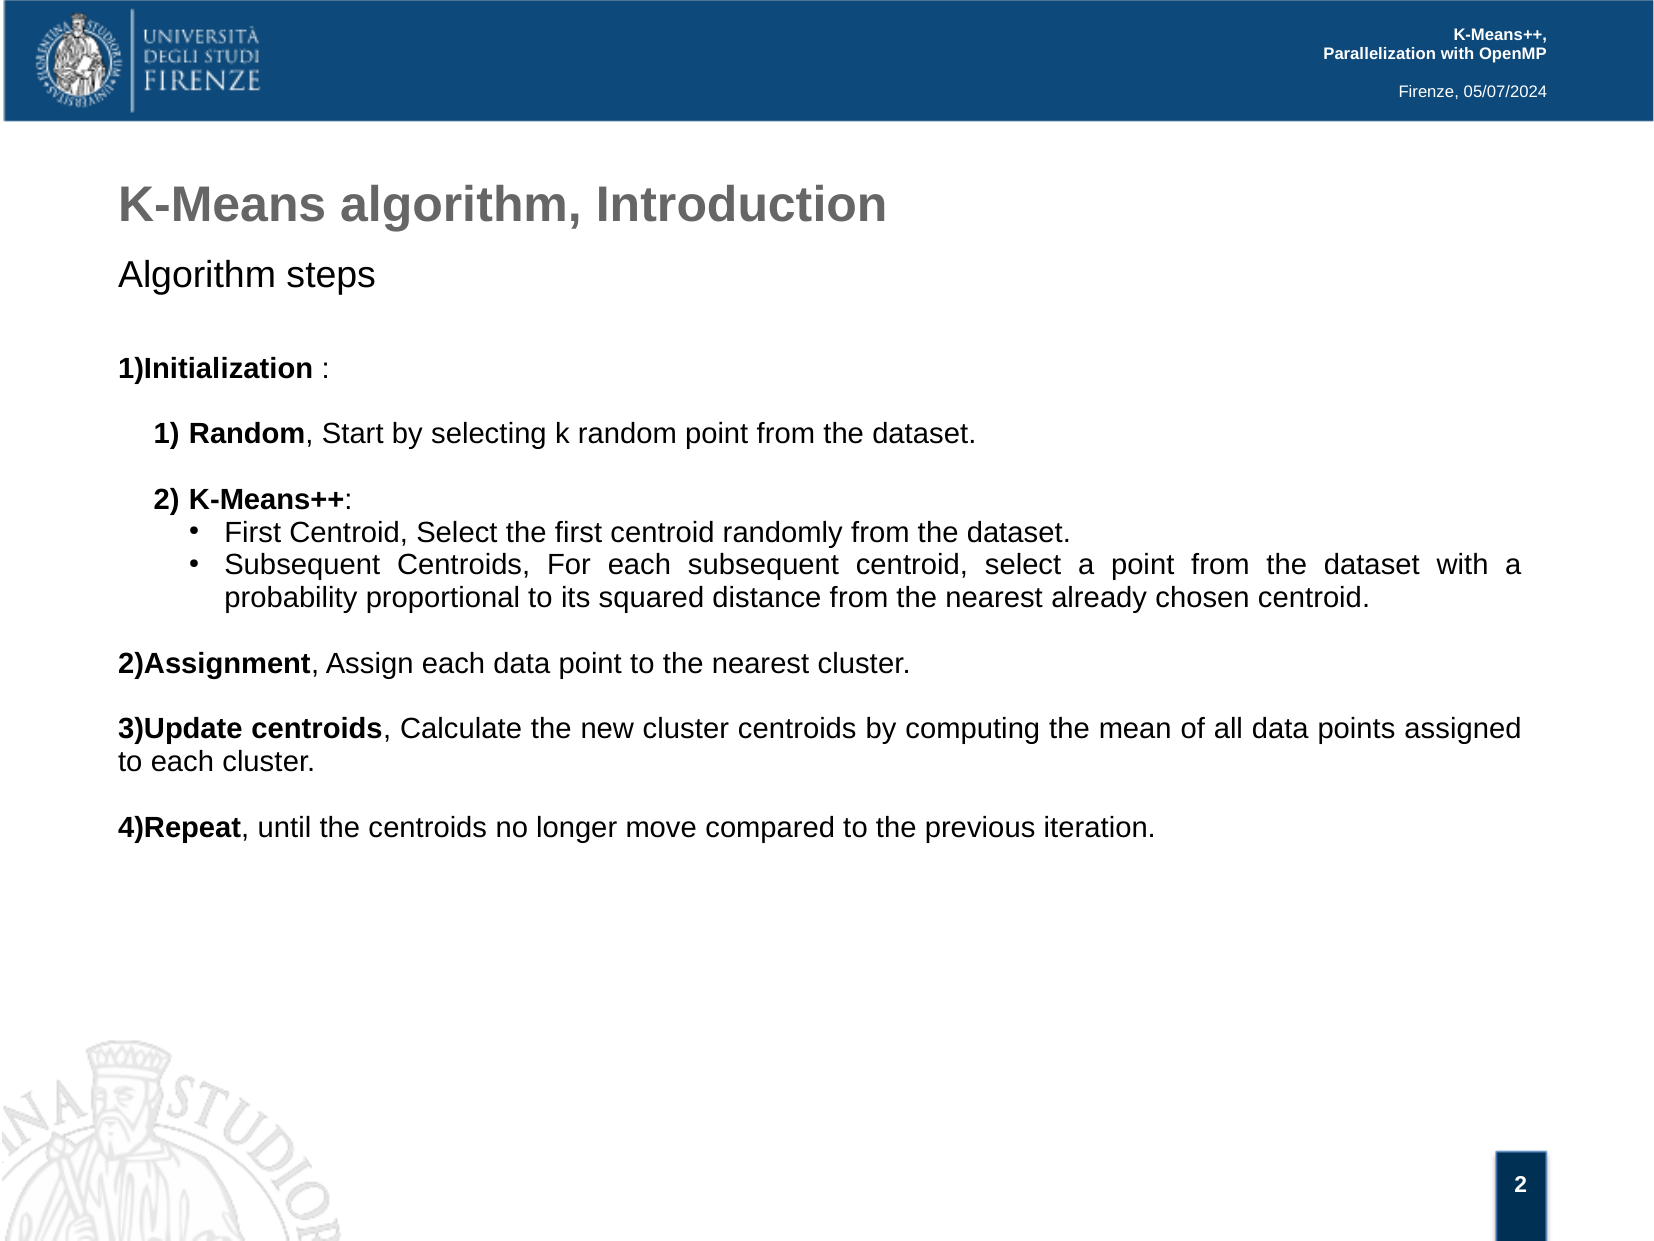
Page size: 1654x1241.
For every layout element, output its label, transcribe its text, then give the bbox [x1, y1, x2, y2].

text_box 2 [1505, 1160, 1536, 1208]
picture [2, 0, 1654, 1241]
text_box K-Means++, Parallelization with OpenMP Firenze, 05/07/2024 [685, 24, 1548, 102]
text_box Initialization :​ Random, Start by selecting k random point from the dataset. ​ K-Means++:​ First Centroid, Select the first centroid randomly from the dataset.​ Subsequent Centroids, For each subsequent centroid, select a point from the dataset with a probability proportional to its squared distance from the nearest already chosen centroid. Assignment, Assign each data point to the nearest cluster.​ Update centroids, Calculate the new cluster centroids by computing the mean of all data points assigned to each cluster.​ Repeat, until the centroids no longer move compared to the previous iteration.​ ​ ​ [118, 351, 1524, 975]
text_box K-Means algorithm, Introduction Algorithm steps [118, 148, 981, 296]
